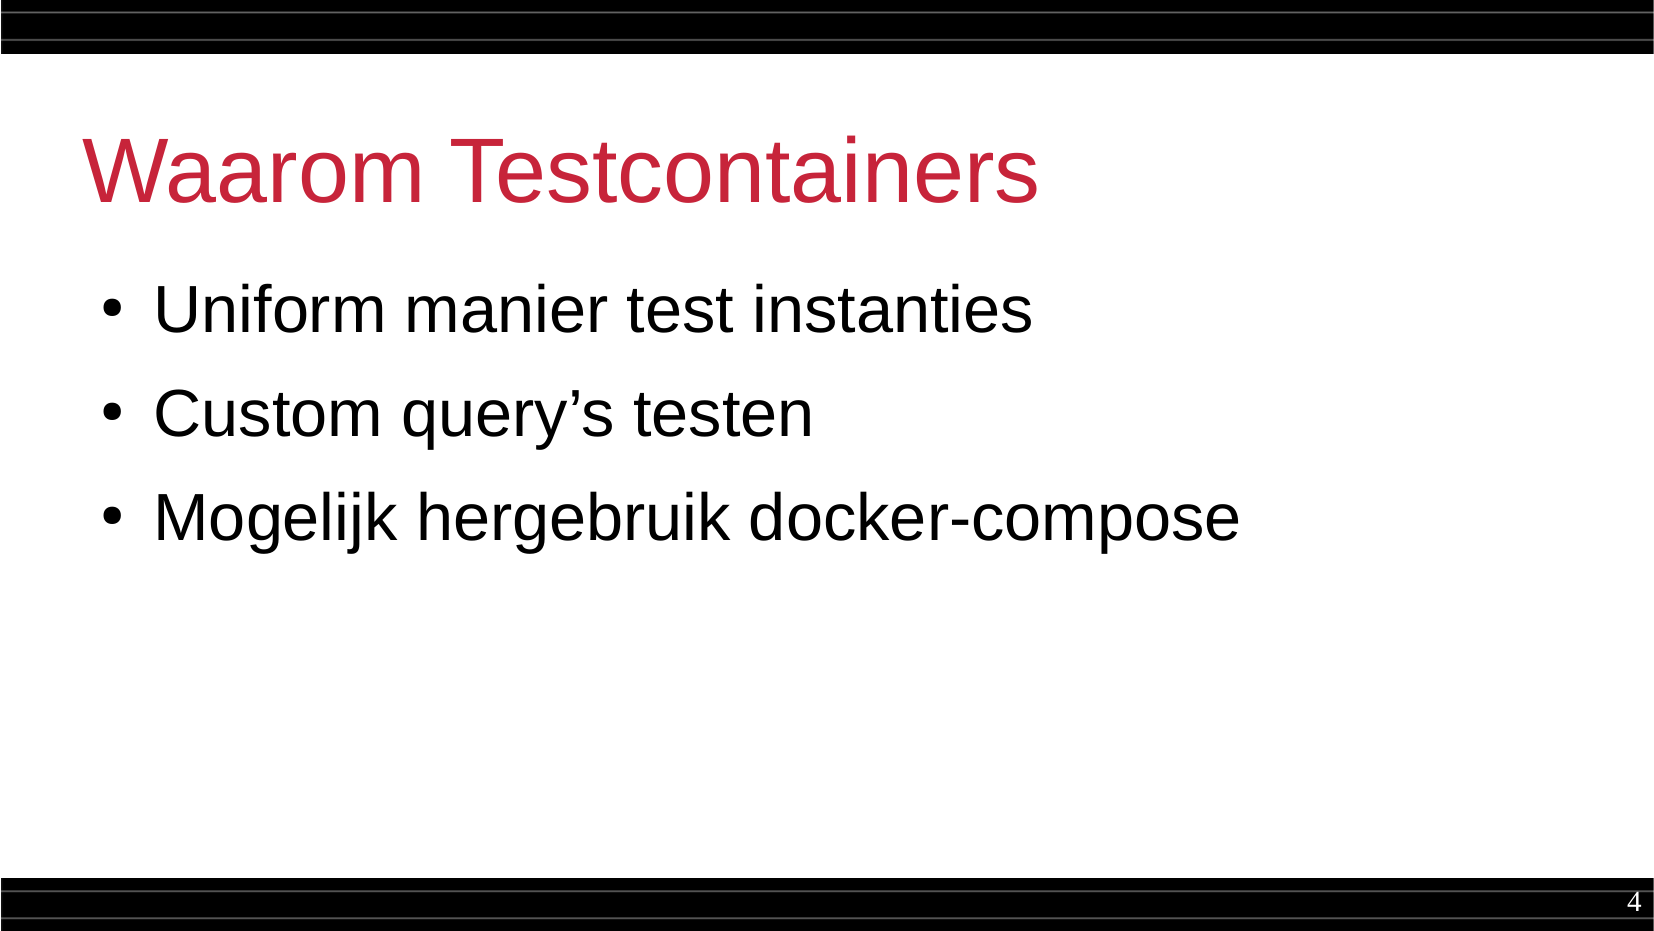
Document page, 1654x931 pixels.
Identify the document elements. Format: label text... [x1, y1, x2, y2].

picture [1, 878, 1654, 931]
picture [1, 0, 1654, 54]
list Uniform manier test instanties Custom query’s testen Mogelijk hergebruik docker-compose [82, 271, 1571, 758]
title Waarom Testcontainers [82, 92, 1571, 249]
